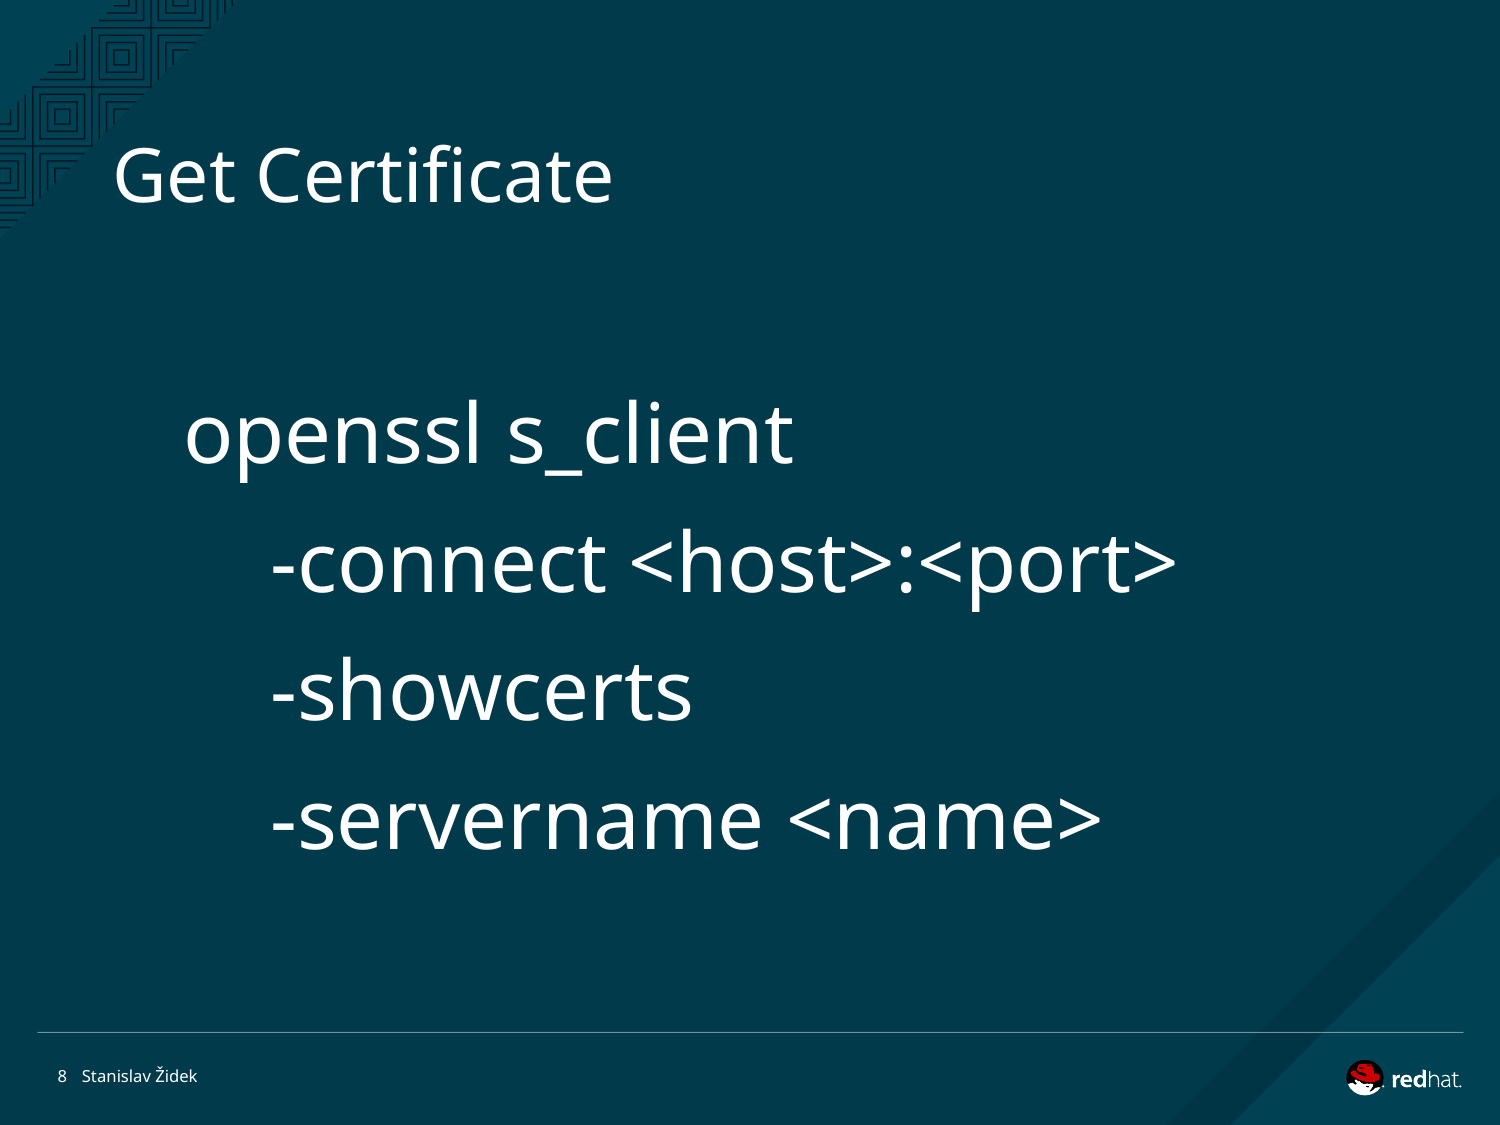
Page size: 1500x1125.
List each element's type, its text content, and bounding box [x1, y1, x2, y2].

list openssl s_client -connect <host>:<port> -showcerts -servername <name> [112, 375, 1388, 1028]
title Get Certificate [112, 0, 1388, 225]
